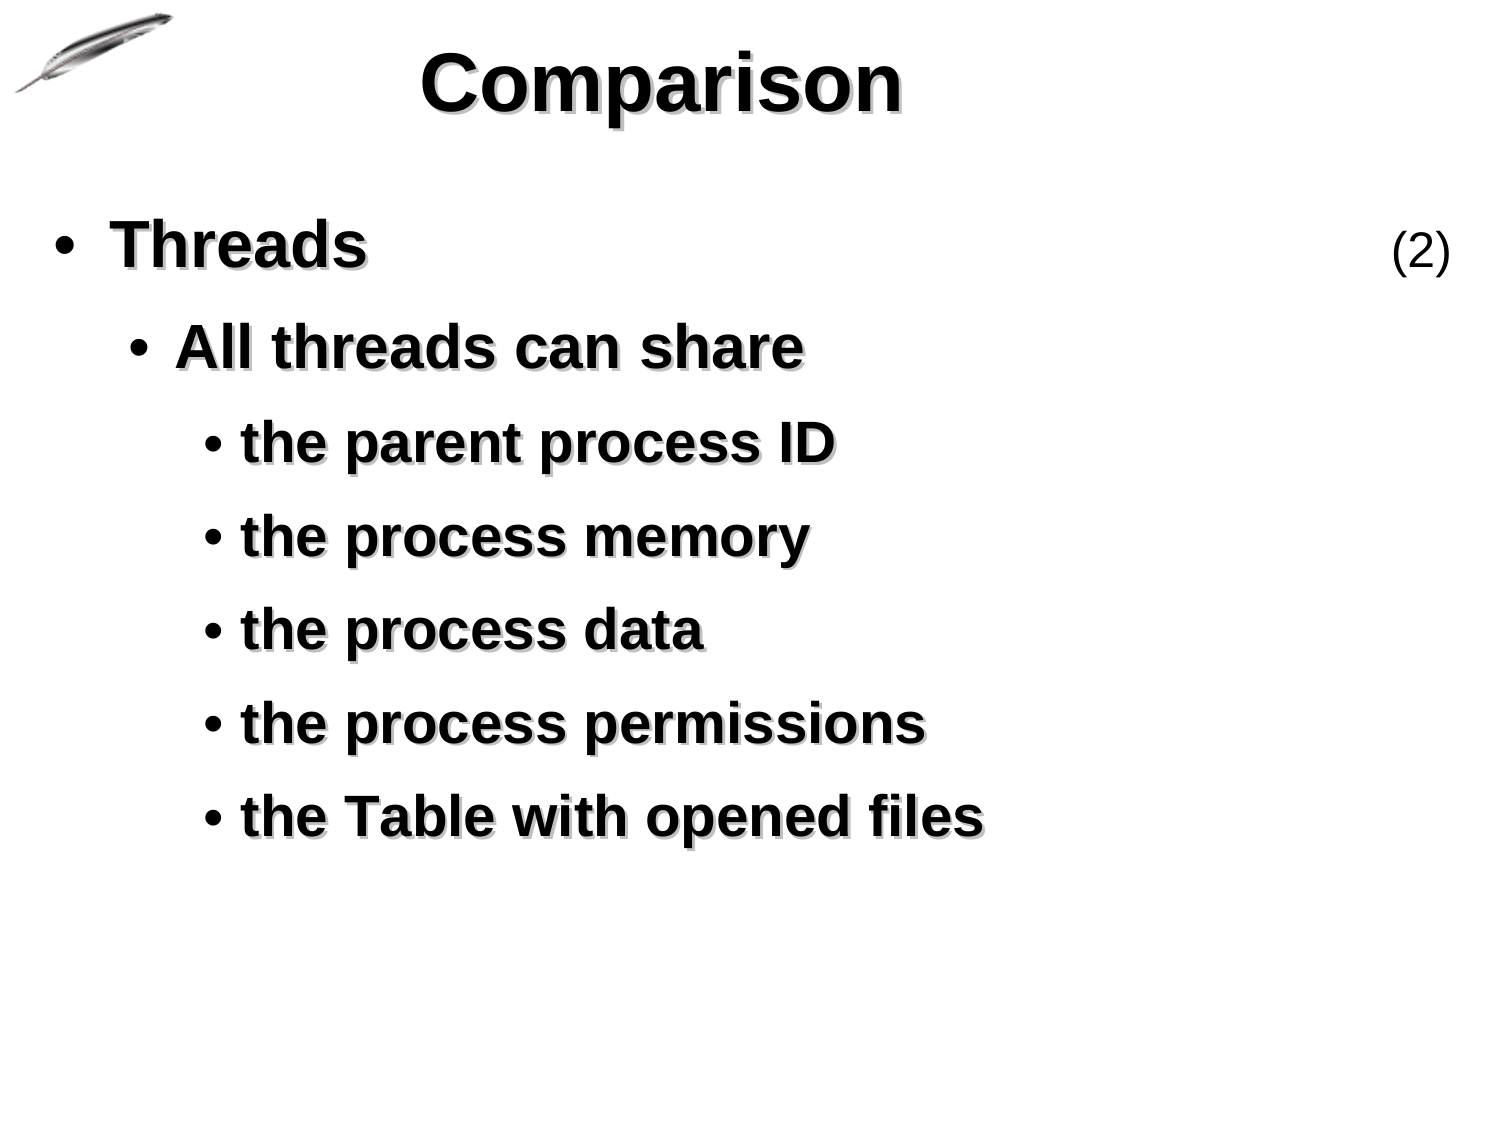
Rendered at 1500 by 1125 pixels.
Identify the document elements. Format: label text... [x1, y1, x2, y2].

title Comparison [419, 0, 1459, 176]
list Threads All threads can share the parent process ID the process memory the process data the process permissions the Table with opened files [53, 207, 1447, 1084]
text_box (2) [1375, 212, 1495, 284]
picture [11, 11, 179, 95]
